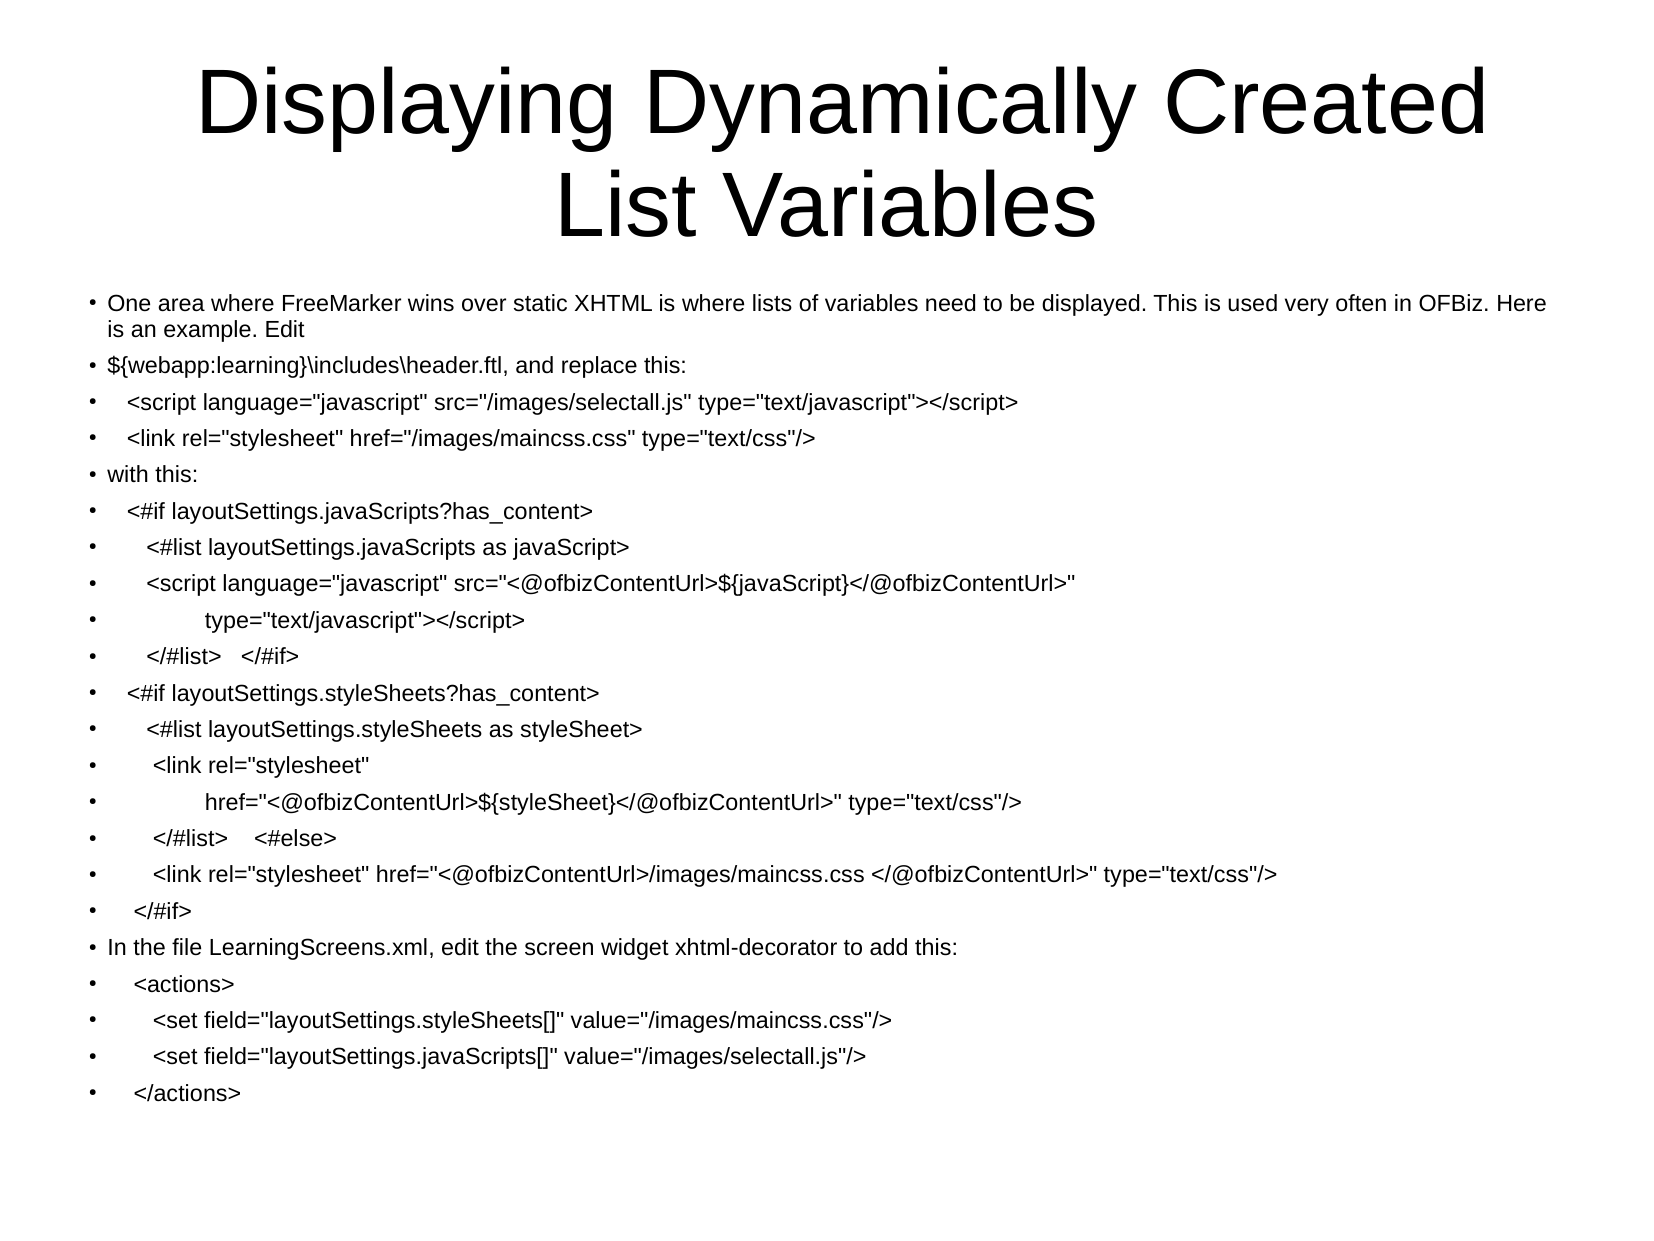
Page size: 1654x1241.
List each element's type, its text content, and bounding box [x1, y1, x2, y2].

title Displaying Dynamically Created List Variables [82, 39, 1571, 267]
list One area where FreeMarker wins over static XHTML is where lists of variables need to be displayed. This is used very often in OFBiz. Here is an example. Edit ${webapp:learning}\includes\header.ftl, and replace this: <script language="javascript" src="/images/selectall.js" type="text/javascript"></script> <link rel="stylesheet" href="/images/maincss.css" type="text/css"/> with this: <#if layoutSettings.javaScripts?has_content> <#list layoutSettings.javaScripts as javaScript> <script language="javascript" src="<@ofbizContentUrl>${javaScript}</@ofbizContentUrl>" type="text/javascript"></script> </#list> </#if> <#if layoutSettings.styleSheets?has_content> <#list layoutSettings.styleSheets as styleSheet> <link rel="stylesheet" href="<@ofbizContentUrl>${styleSheet}</@ofbizContentUrl>" type="text/css"/> </#list> <#else> <link rel="stylesheet" href="<@ofbizContentUrl>/images/maincss.css </@ofbizContentUrl>" type="text/css"/> </#if> In the file LearningScreens.xml, edit the screen widget xhtml-decorator to add this: <actions> <set field="layoutSettings.styleSheets[]" value="/images/maincss.css"/> <set field="layoutSettings.javaScripts[]" value="/images/selectall.js"/> </actions> [82, 290, 1571, 1109]
